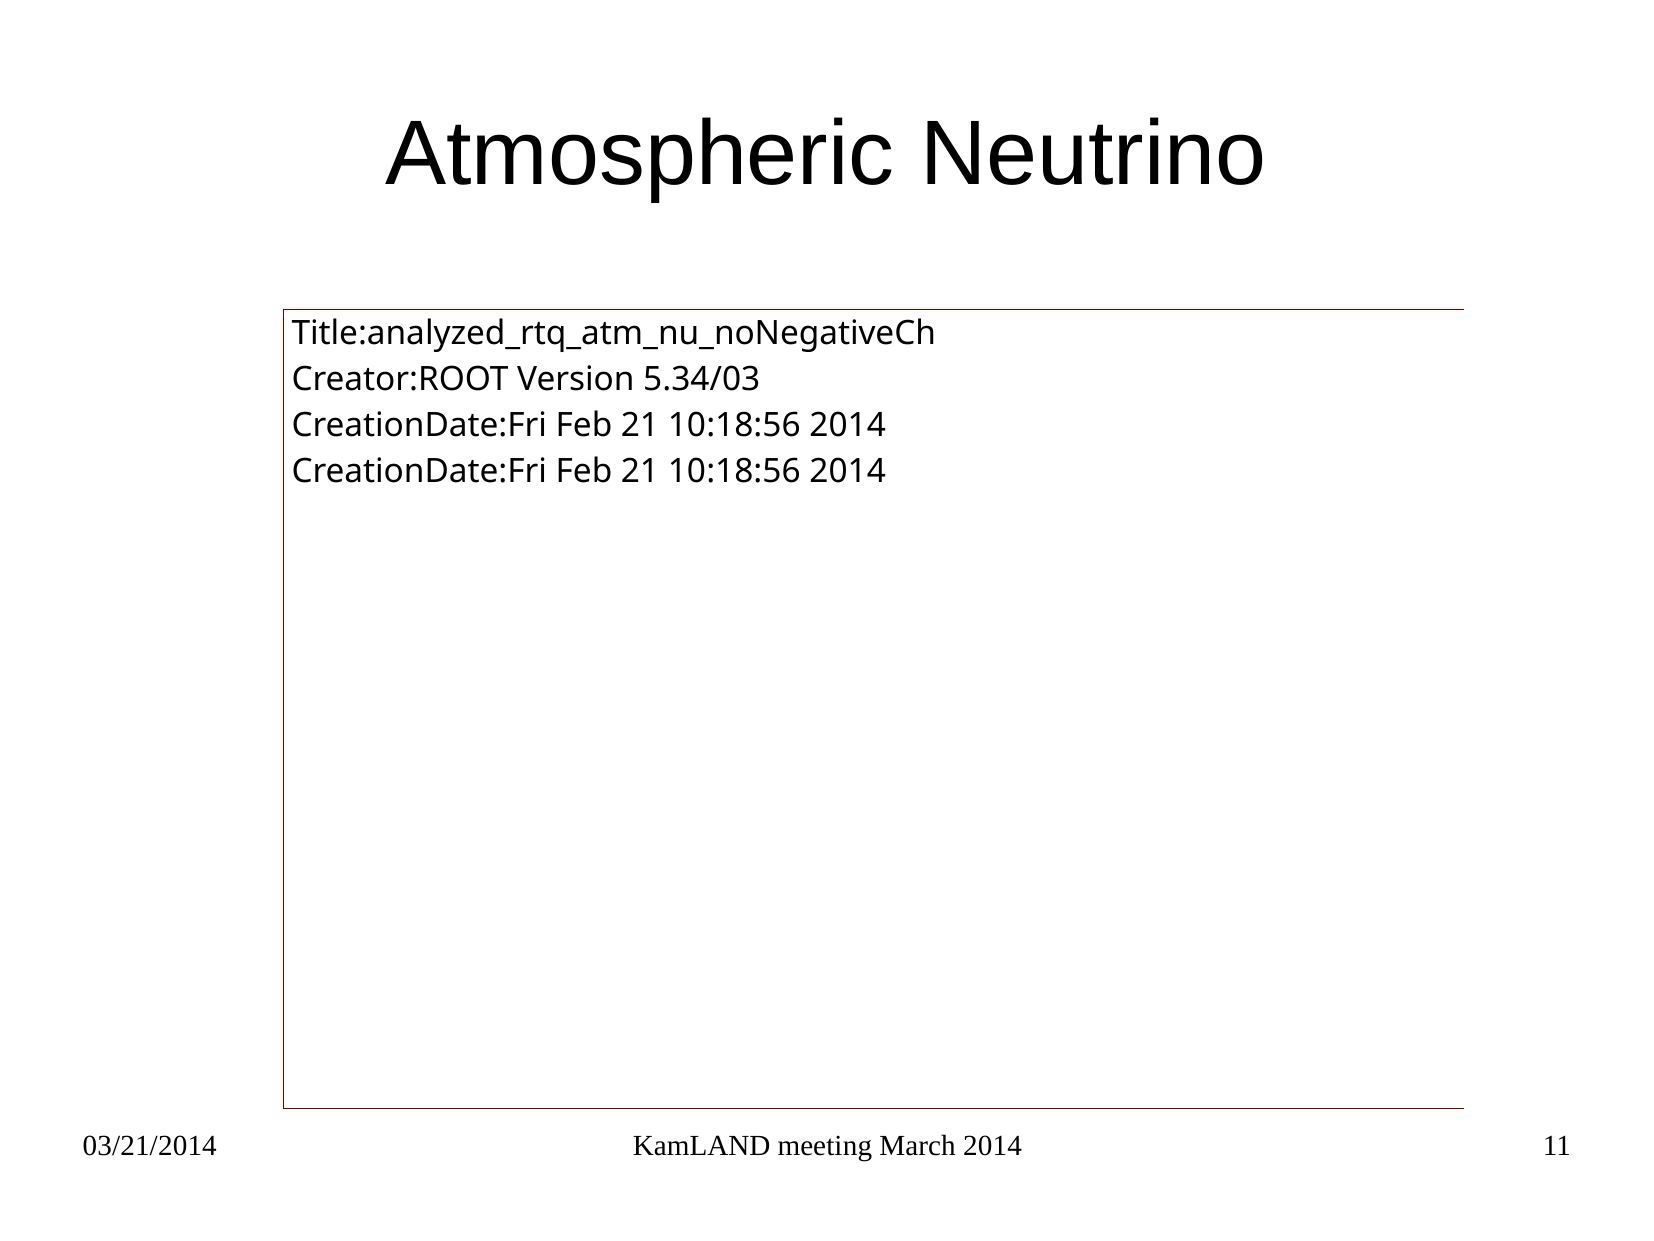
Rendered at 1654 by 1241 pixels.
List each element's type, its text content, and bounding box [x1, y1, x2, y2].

title Atmospheric Neutrino [82, 49, 1571, 257]
picture [280, 306, 1464, 1109]
